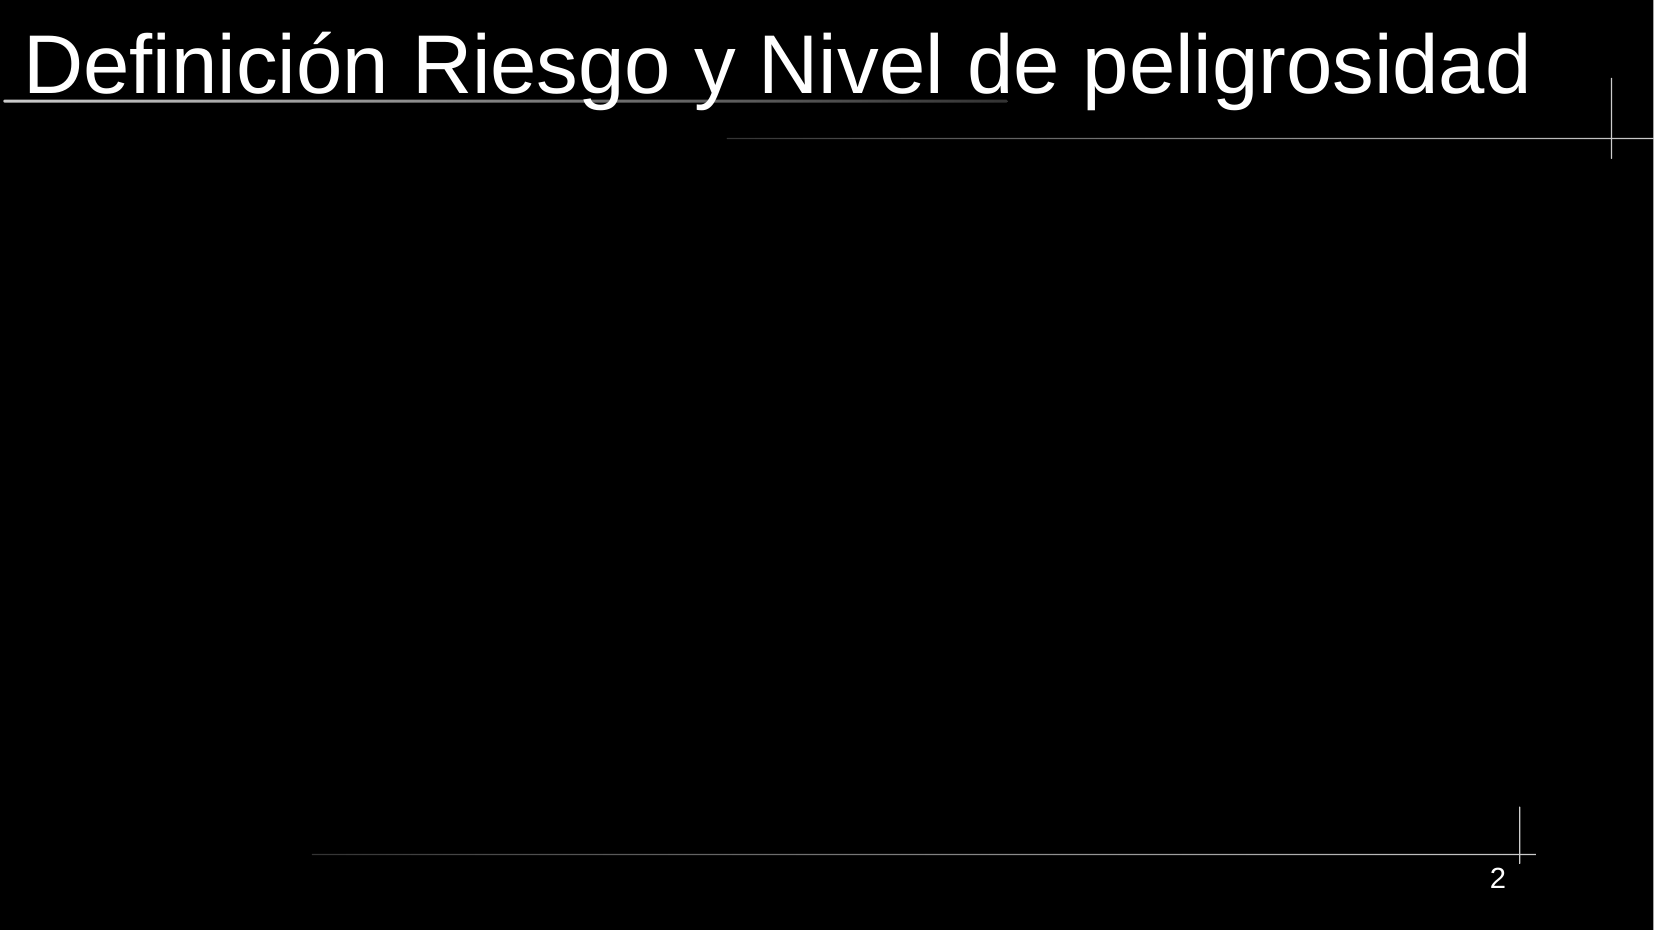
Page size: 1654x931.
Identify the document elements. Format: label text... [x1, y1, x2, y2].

title Definición Riesgo y Nivel de peligrosidad [23, 11, 1589, 119]
